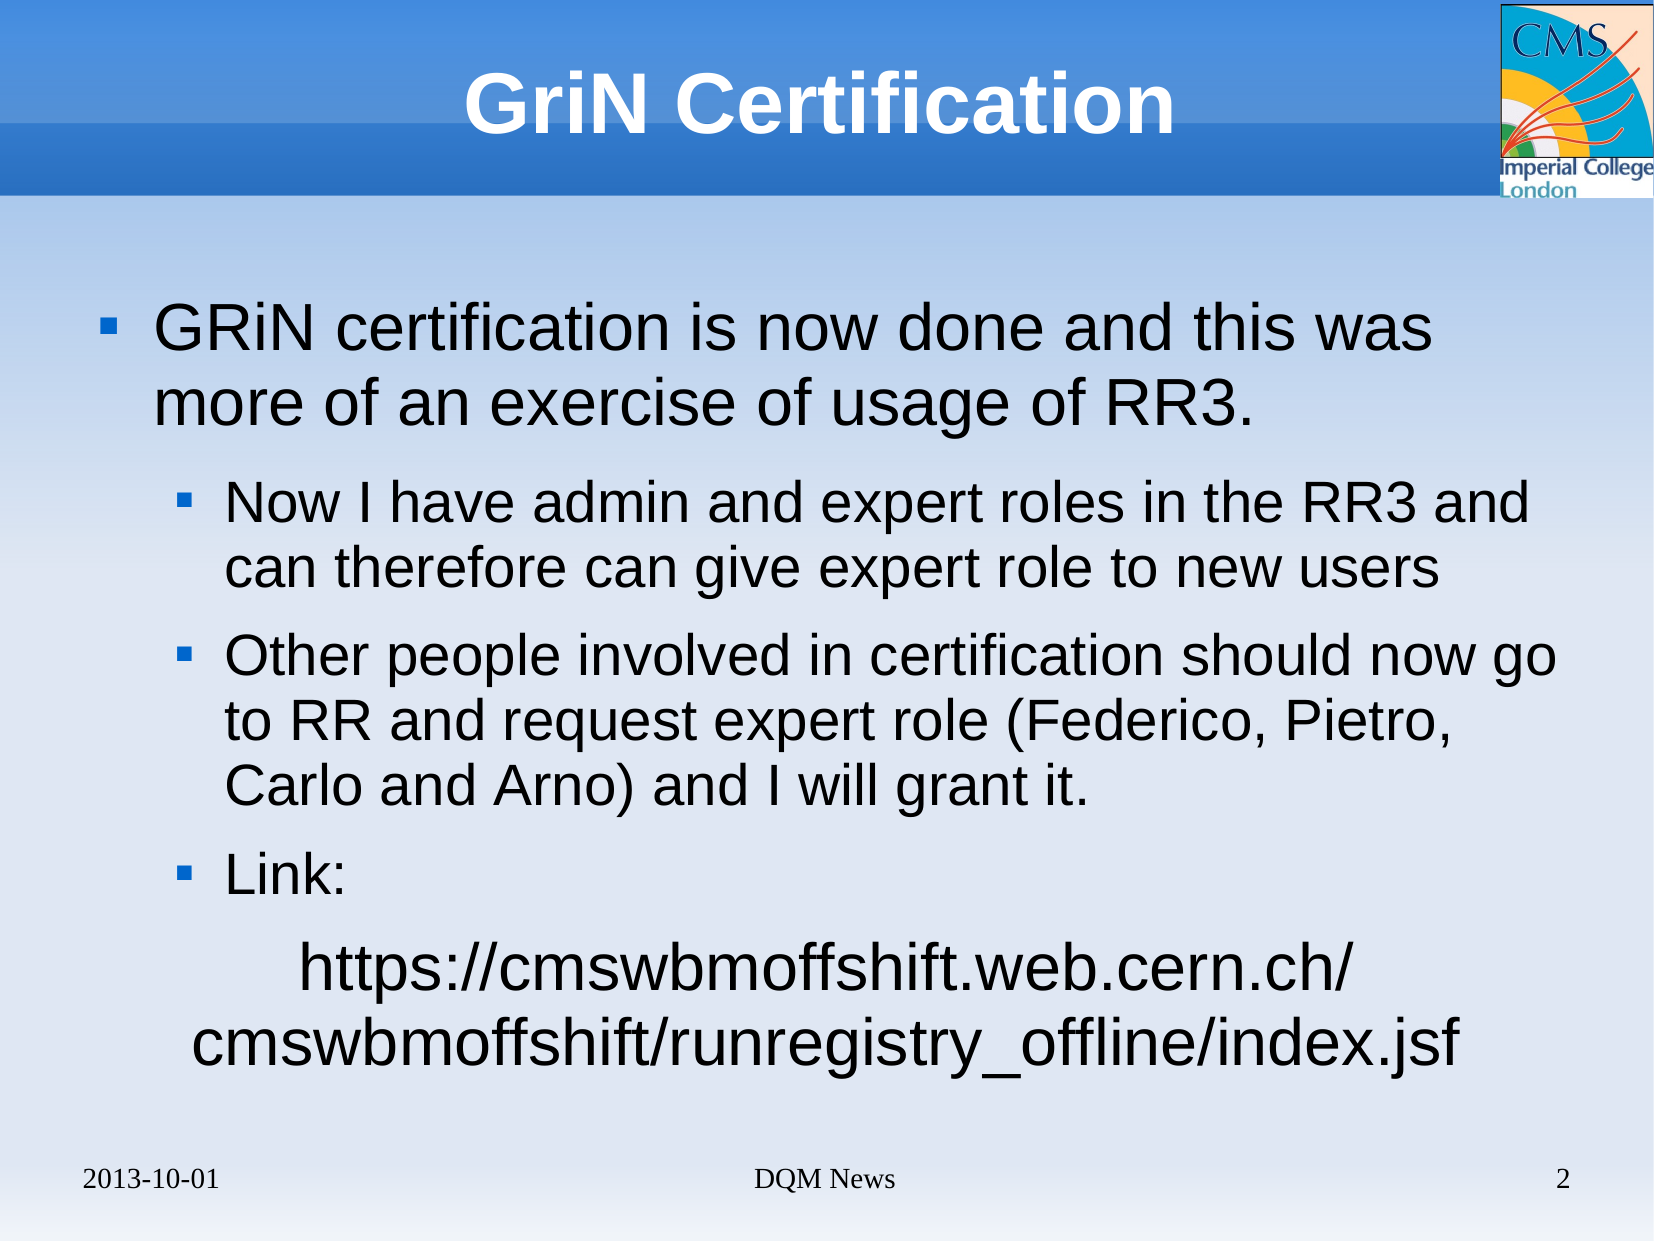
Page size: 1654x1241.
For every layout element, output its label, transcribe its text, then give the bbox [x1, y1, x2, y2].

picture [0, 0, 1654, 1241]
title GriN Certification [76, 0, 1565, 208]
list GRiN certification is now done and this was more of an exercise of usage of RR3. Now I have admin and expert roles in the RR3 and can therefore can give expert role to new users Other people involved in certification should now go to RR and request expert role (Federico, Pietro, Carlo and Arno) and I will grant it. Link: https://cmswbmoffshift.web.cern.ch/cmswbmoffshift/runregistry_offline/index.jsf [82, 290, 1571, 1109]
